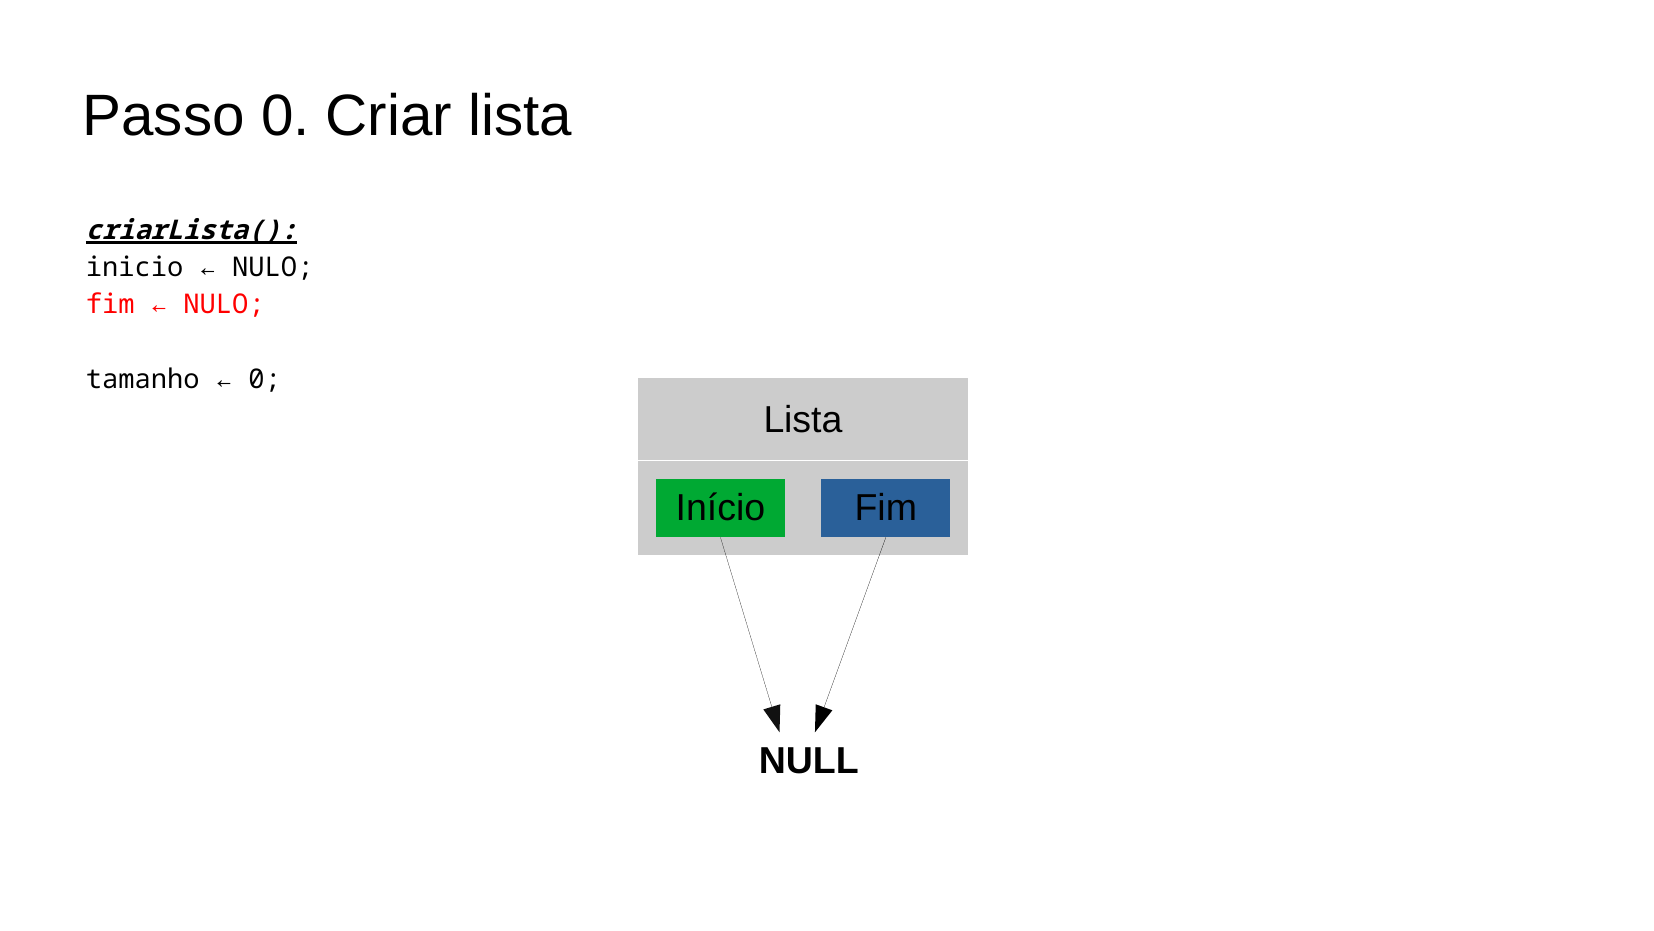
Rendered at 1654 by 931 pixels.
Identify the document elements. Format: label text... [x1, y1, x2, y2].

text_box criarLista(): inicio ← NULO; fim ← NULO; tamanho ← 0; [70, 192, 501, 540]
text_box Fim [820, 478, 951, 538]
text_box Lista [637, 377, 969, 460]
text_box Início [655, 478, 786, 538]
text_box NULL [744, 732, 874, 790]
title Passo 0. Criar lista [82, 37, 1571, 193]
text_box [637, 460, 969, 556]
